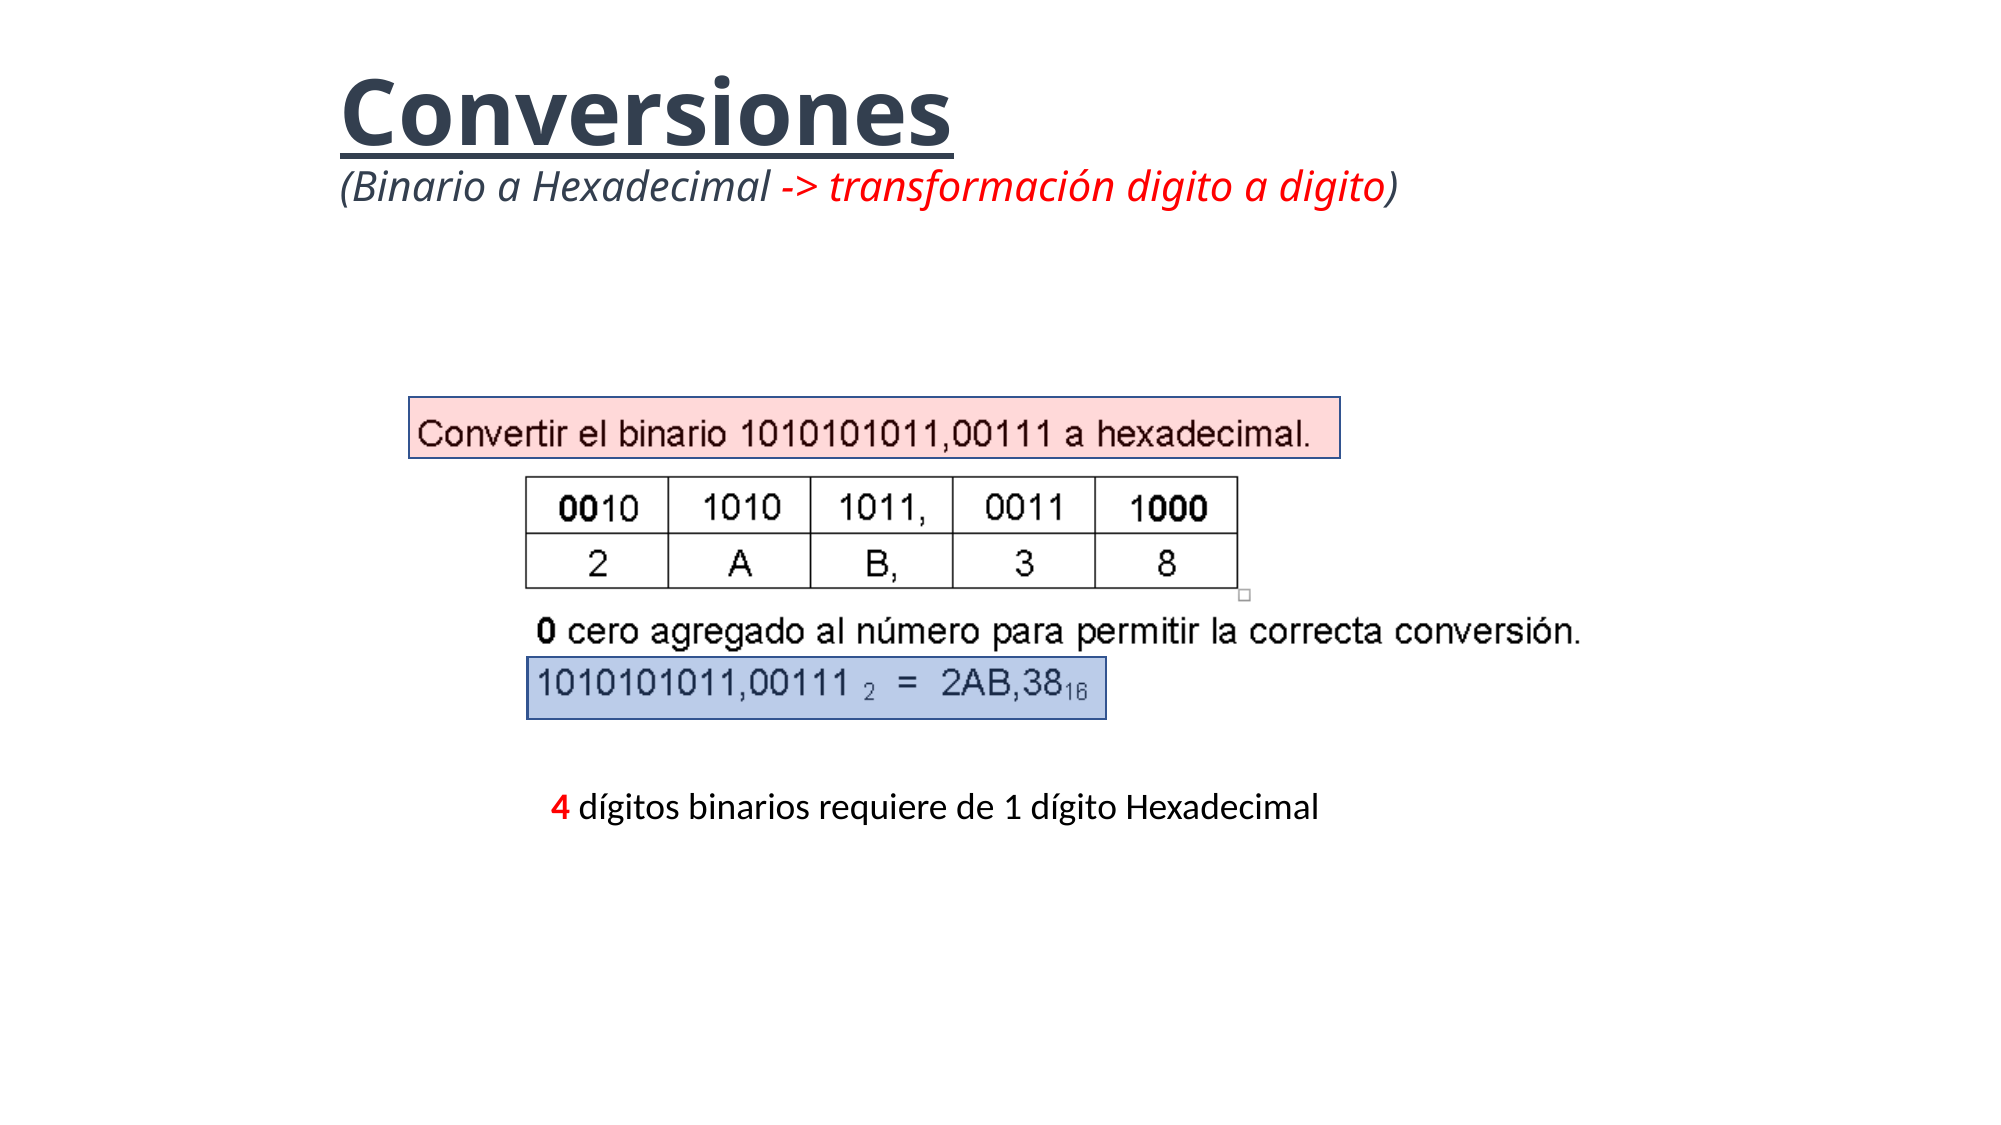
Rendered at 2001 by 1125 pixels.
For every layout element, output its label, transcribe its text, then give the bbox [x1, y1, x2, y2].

text_box 4 dígitos binarios requiere de 1 dígito Hexadecimal [536, 775, 1336, 835]
picture [402, 406, 1598, 719]
text_box [527, 656, 1107, 719]
title Conversiones (Binario a Hexadecimal -> transformación digito a digito) [324, 45, 1675, 233]
text_box [409, 397, 1340, 458]
